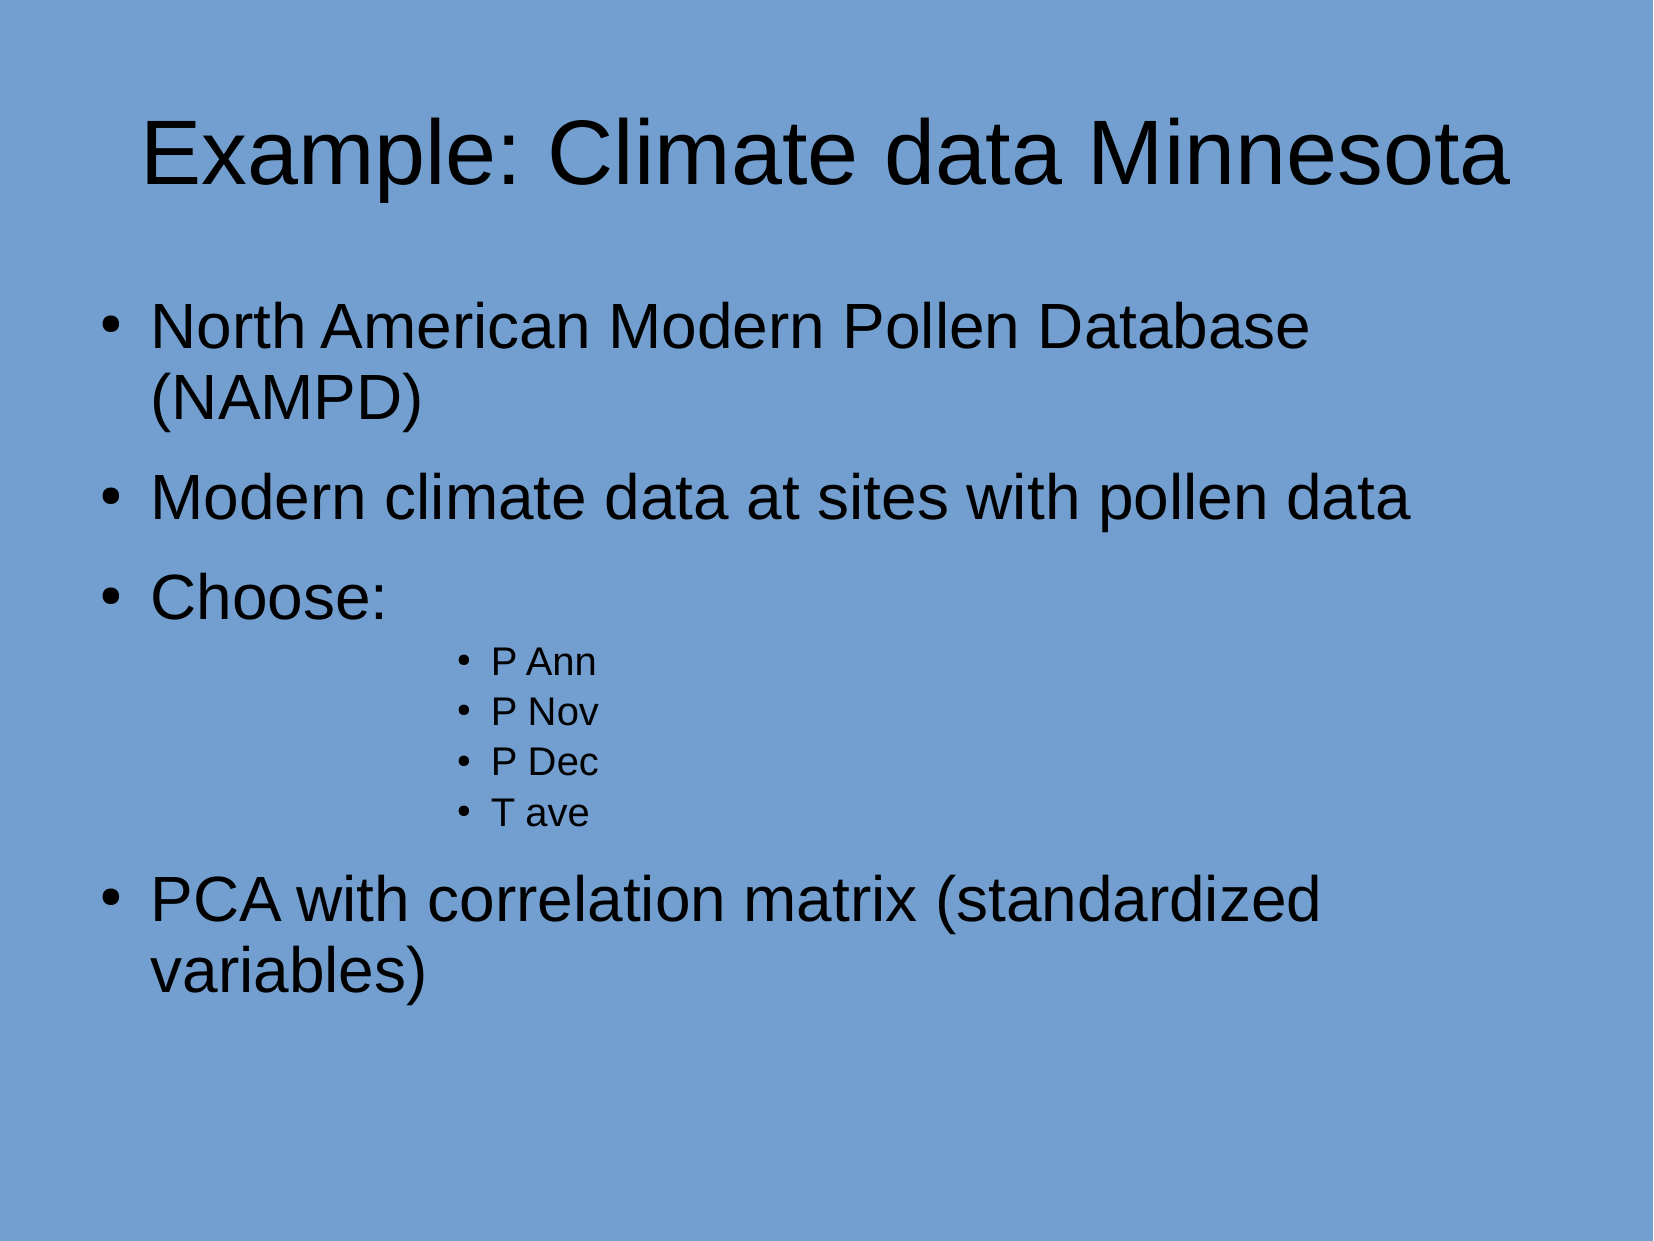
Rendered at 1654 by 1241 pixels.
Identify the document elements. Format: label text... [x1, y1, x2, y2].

title Example: Climate data Minnesota [82, 49, 1571, 257]
list North American Modern Pollen Database (NAMPD) Modern climate data at sites with pollen data Choose: P Ann P Nov P Dec T ave PCA with correlation matrix (standardized variables) [82, 290, 1571, 1010]
